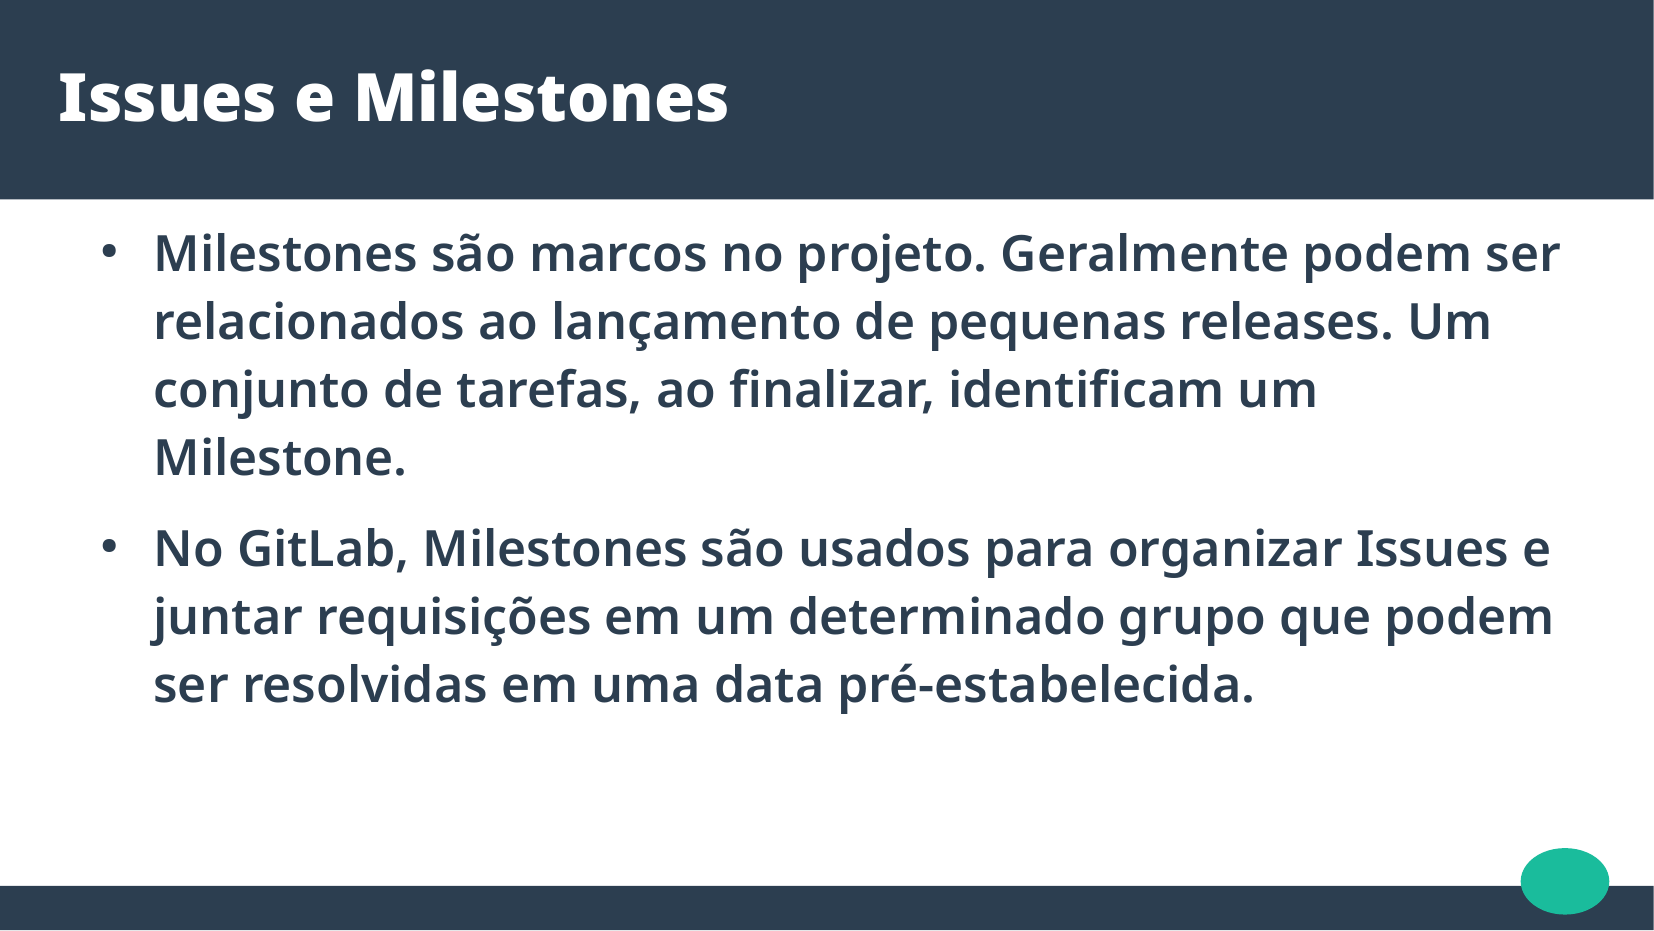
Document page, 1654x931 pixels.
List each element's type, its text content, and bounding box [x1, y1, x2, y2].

list Milestones são marcos no projeto. Geralmente podem ser relacionados ao lançamento de pequenas releases. Um conjunto de tarefas, ao finalizar, identificam um Milestone. No GitLab, Milestones são usados para organizar Issues e juntar requisições em um determinado grupo que podem ser resolvidas em uma data pré-estabelecida. [82, 217, 1571, 758]
title Issues e Milestones [59, 37, 1595, 156]
